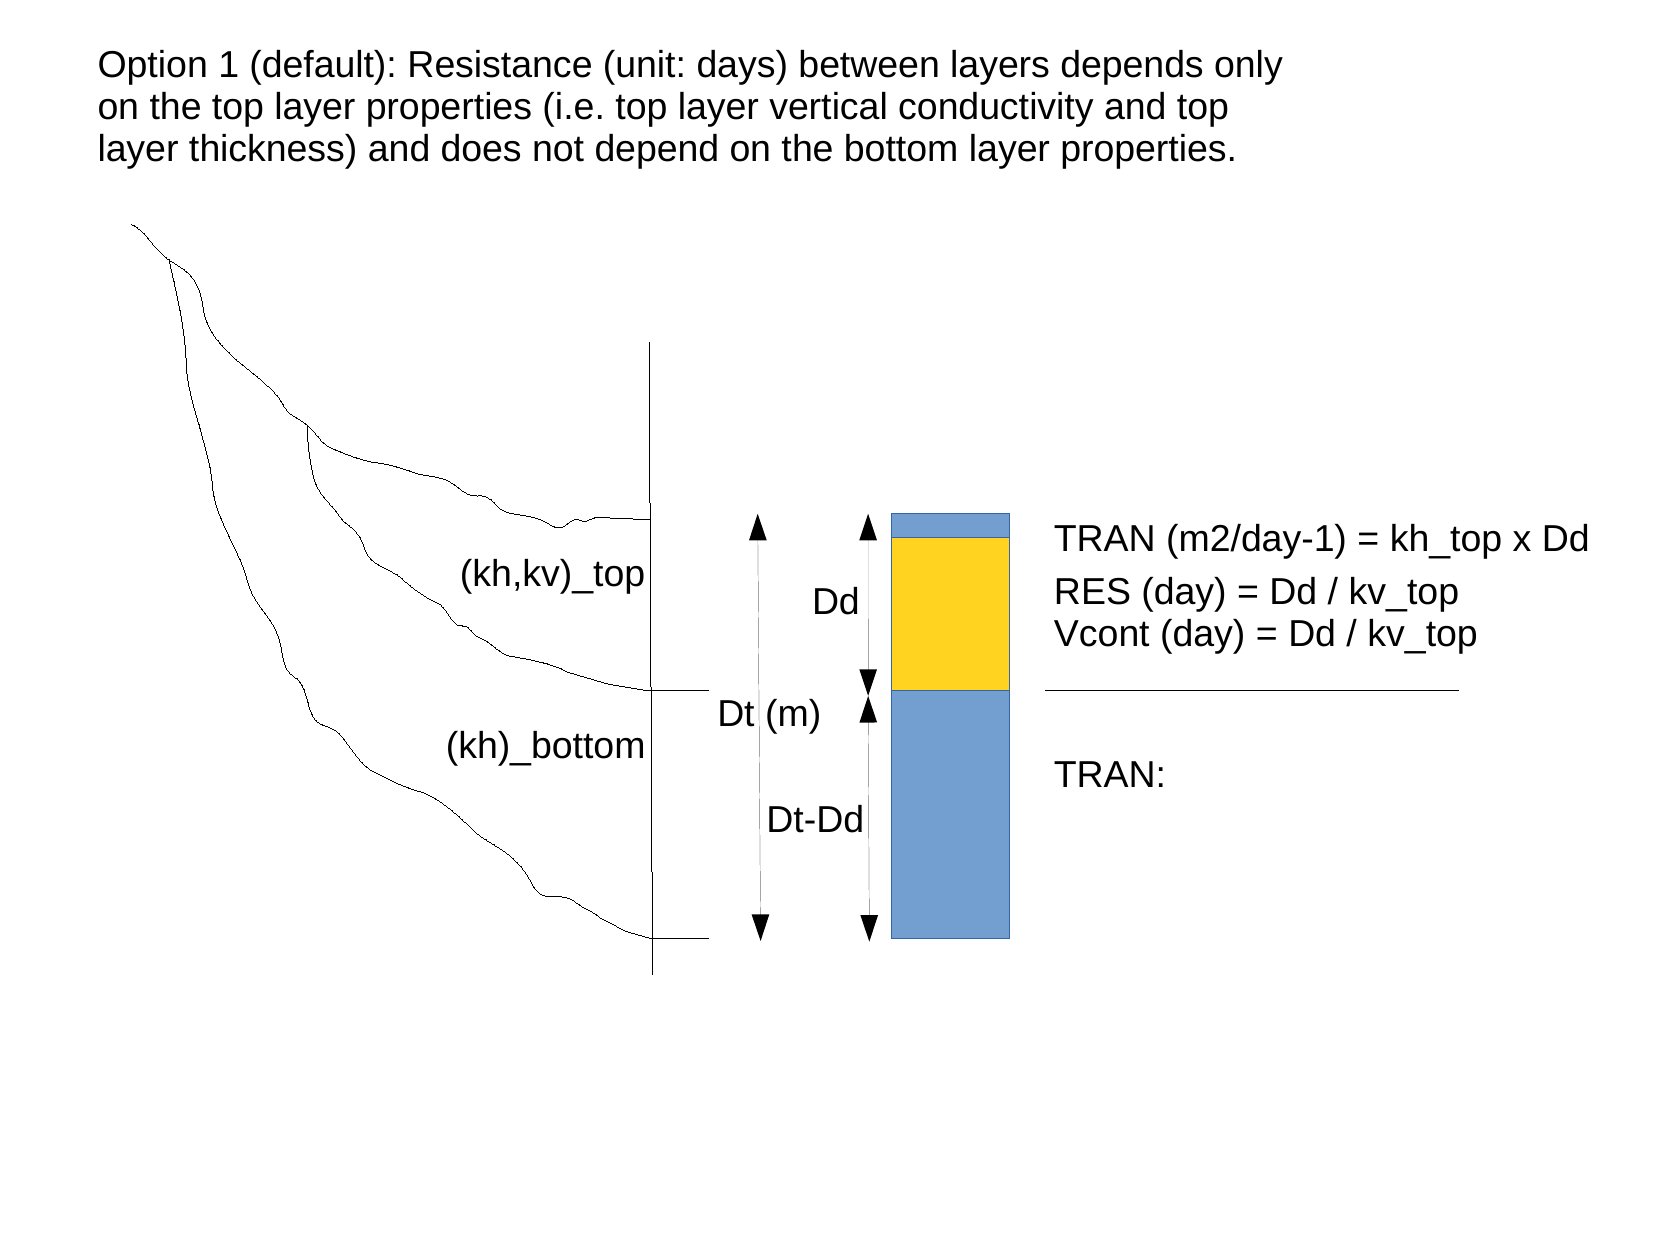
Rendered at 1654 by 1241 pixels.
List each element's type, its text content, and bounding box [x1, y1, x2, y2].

text_box Option 1 (default): Resistance (unit: days) between layers depends only on the top layer properties (i.e. top layer vertical conductivity and top layer thickness) and does not depend on the bottom layer properties. [82, 35, 1323, 178]
text_box TRAN: [1039, 746, 1229, 804]
text_box (kh)_bottom [431, 716, 678, 786]
text_box RES (day) = Dd / kv_top [1039, 563, 1595, 604]
text_box (kh,kv)_top [445, 545, 662, 615]
text_box Dd [797, 572, 904, 630]
text_box [891, 513, 1010, 939]
text_box TRAN (m2/day-1) = kh_top x Dd [1039, 510, 1613, 567]
text_box Dt-Dd [751, 791, 928, 849]
text_box Dt (m) [702, 685, 845, 742]
text_box Vcont (day) = Dd / kv_top [1039, 604, 1595, 662]
